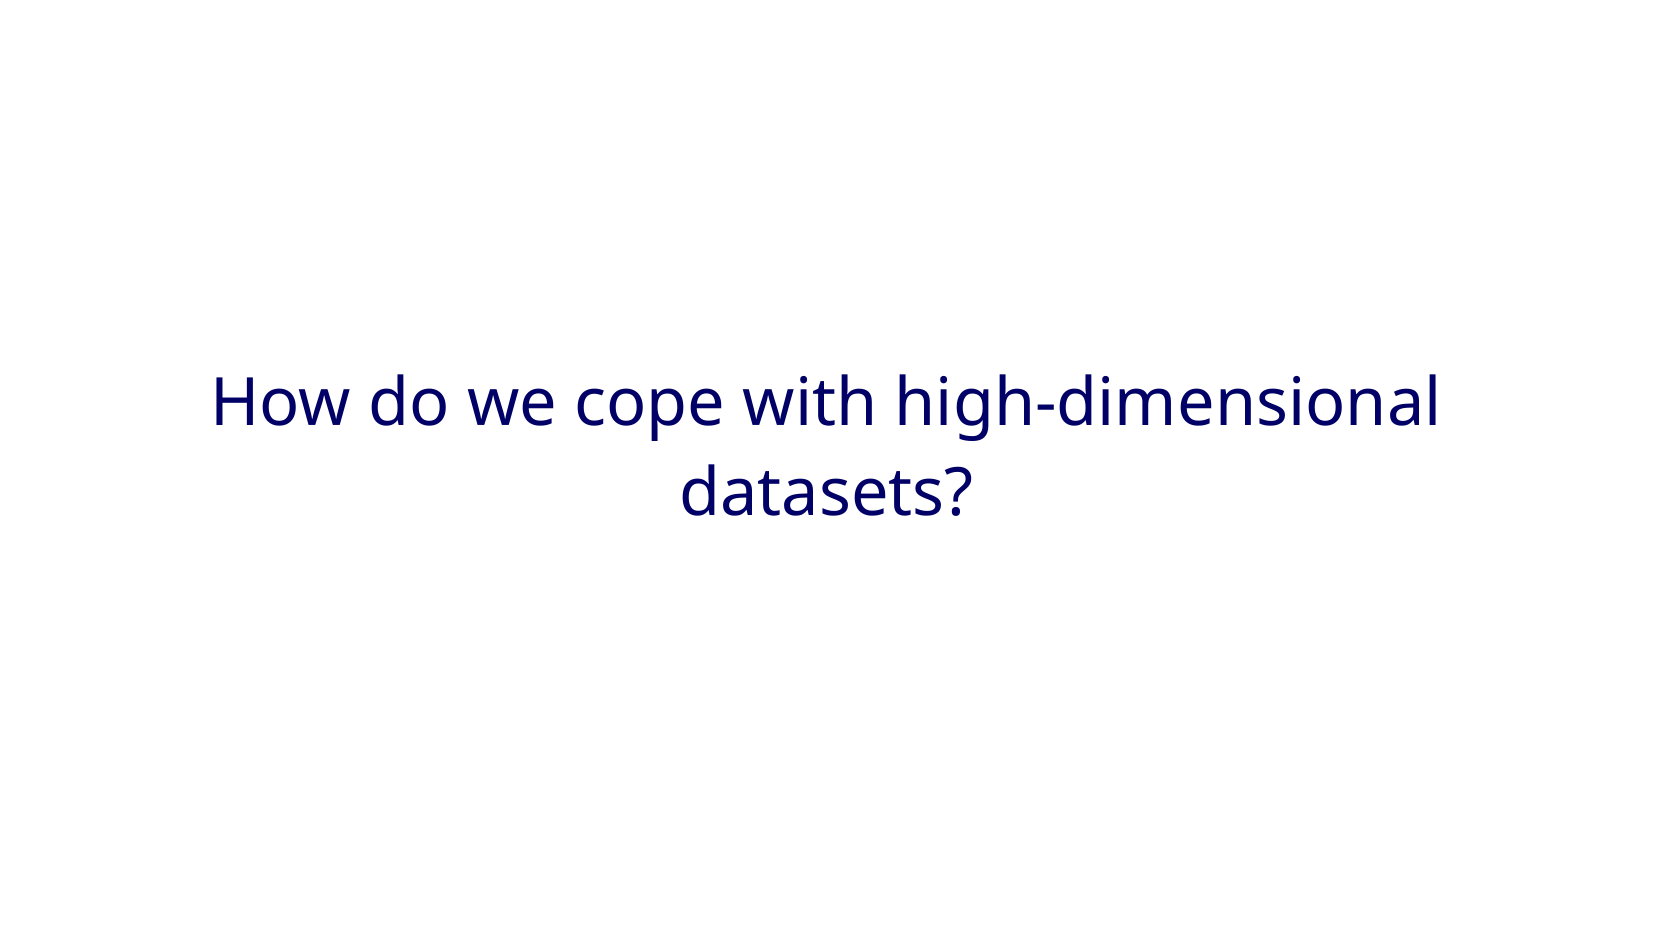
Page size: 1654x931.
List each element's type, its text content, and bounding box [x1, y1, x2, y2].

subtitle How do we cope with high-dimensional datasets? [82, 84, 1571, 805]
